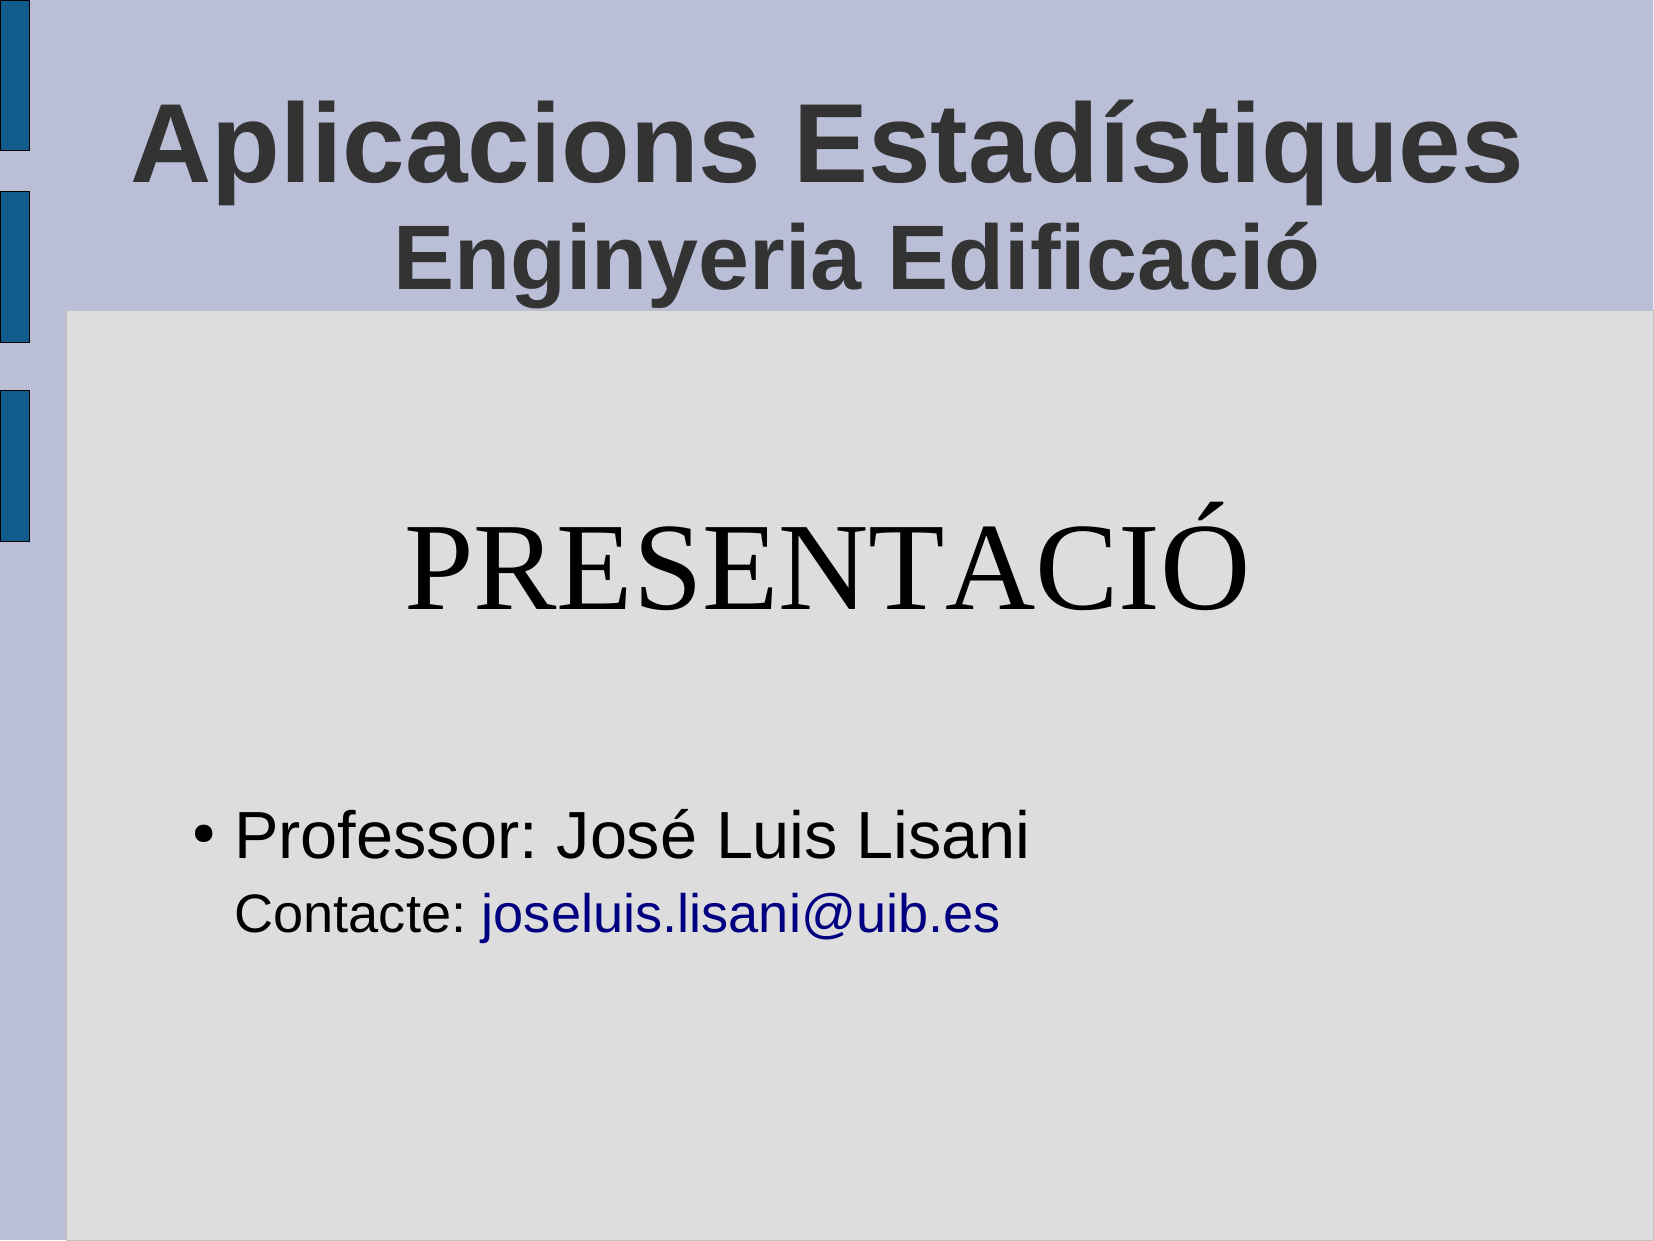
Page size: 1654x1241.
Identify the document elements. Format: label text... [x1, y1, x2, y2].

subtitle PRESENTACIÓ [121, 374, 1534, 886]
text_box Professor: José Luis Lisani Contacte: joseluis.lisani@uib.es [177, 790, 1329, 1076]
title Aplicacions Estadístiques Enginyeria Edificació [121, 80, 1534, 309]
